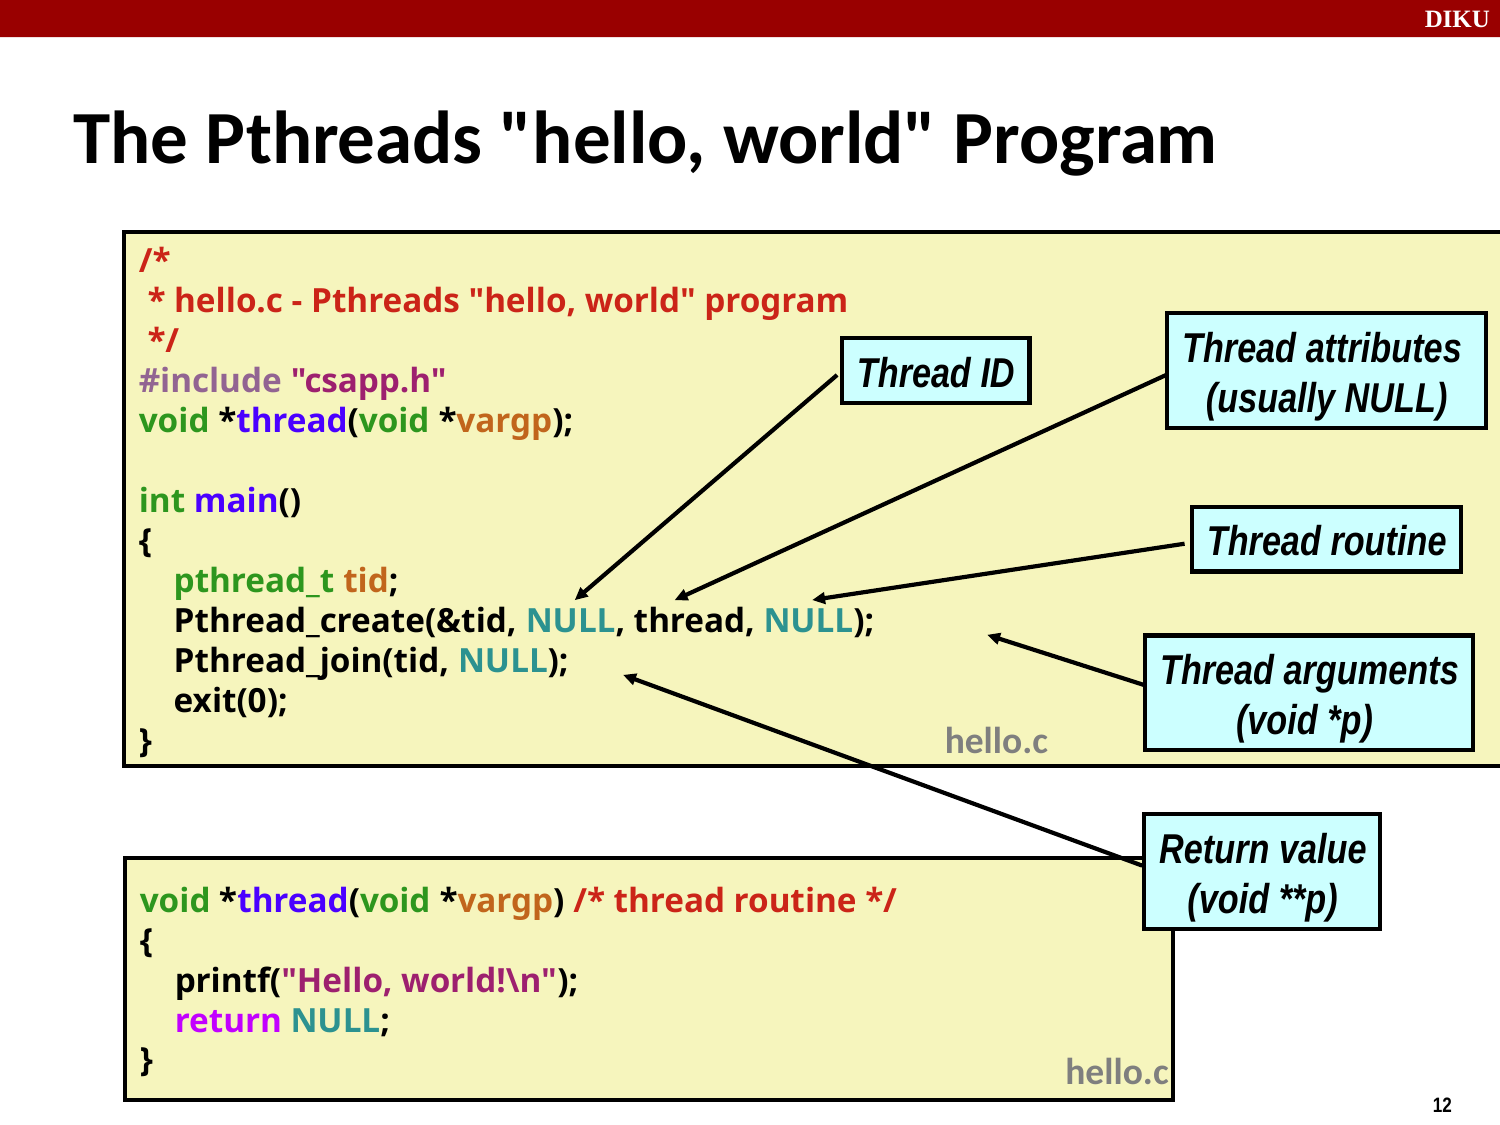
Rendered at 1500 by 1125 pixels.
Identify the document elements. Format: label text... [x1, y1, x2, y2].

text_box Return value (void **p) [1144, 814, 1380, 929]
text_box /* * hello.c - Pthreads "hello, world" program */ #include "csapp.h" void *thread(void *vargp); int main() { pthread_t tid; Pthread_create(&tid, NULL, thread, NULL); Pthread_join(tid, NULL); exit(0); } [124, 232, 1500, 767]
text_box Thread arguments (void *p) [1145, 635, 1474, 751]
text_box Thread attributes (usually NULL) [1167, 312, 1486, 428]
text_box hello.c [1050, 1039, 1184, 1100]
text_box Thread routine [1192, 506, 1462, 572]
text_box void *thread(void *vargp) /* thread routine */ { printf("Hello, world!\n"); return NULL; } [124, 857, 1173, 1100]
text_box Thread ID [842, 338, 1030, 403]
text_box The Pthreads "hello, world" Program [58, 71, 1304, 197]
text_box hello.c [930, 708, 1064, 769]
